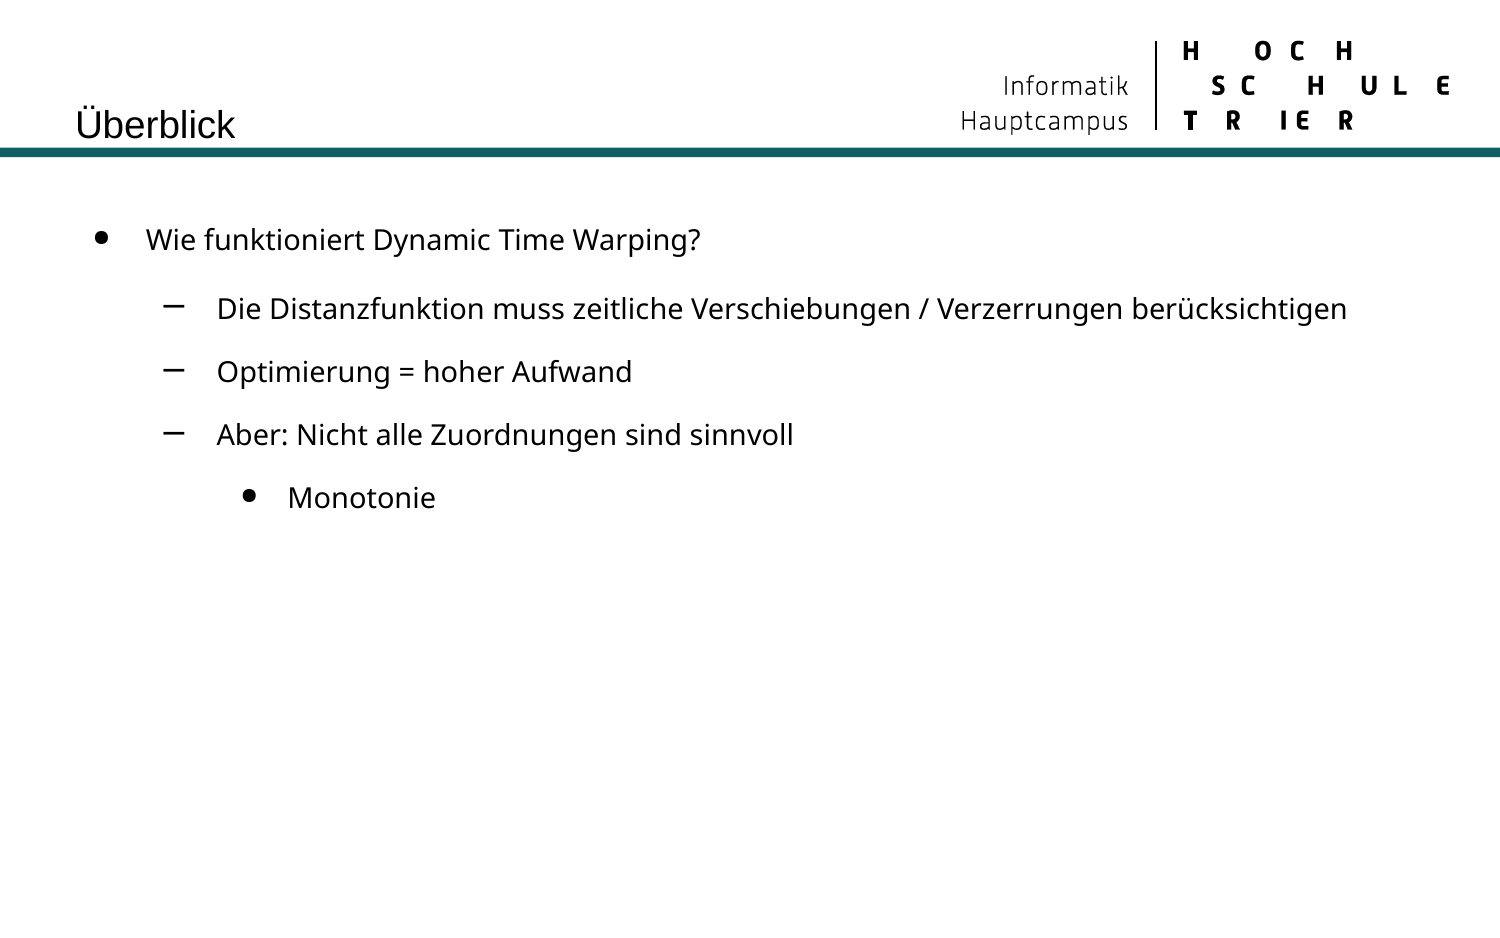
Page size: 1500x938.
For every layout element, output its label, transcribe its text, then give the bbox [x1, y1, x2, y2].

title Überblick [75, 37, 1425, 194]
list Wie funktioniert Dynamic Time Warping? Die Distanzfunktion muss zeitliche Verschiebungen / Verzerrungen berücksichtigen Optimierung = hoher Aufwand Aber: Nicht alle Zuordnungen sind sinnvoll Monotonie [75, 219, 1425, 863]
